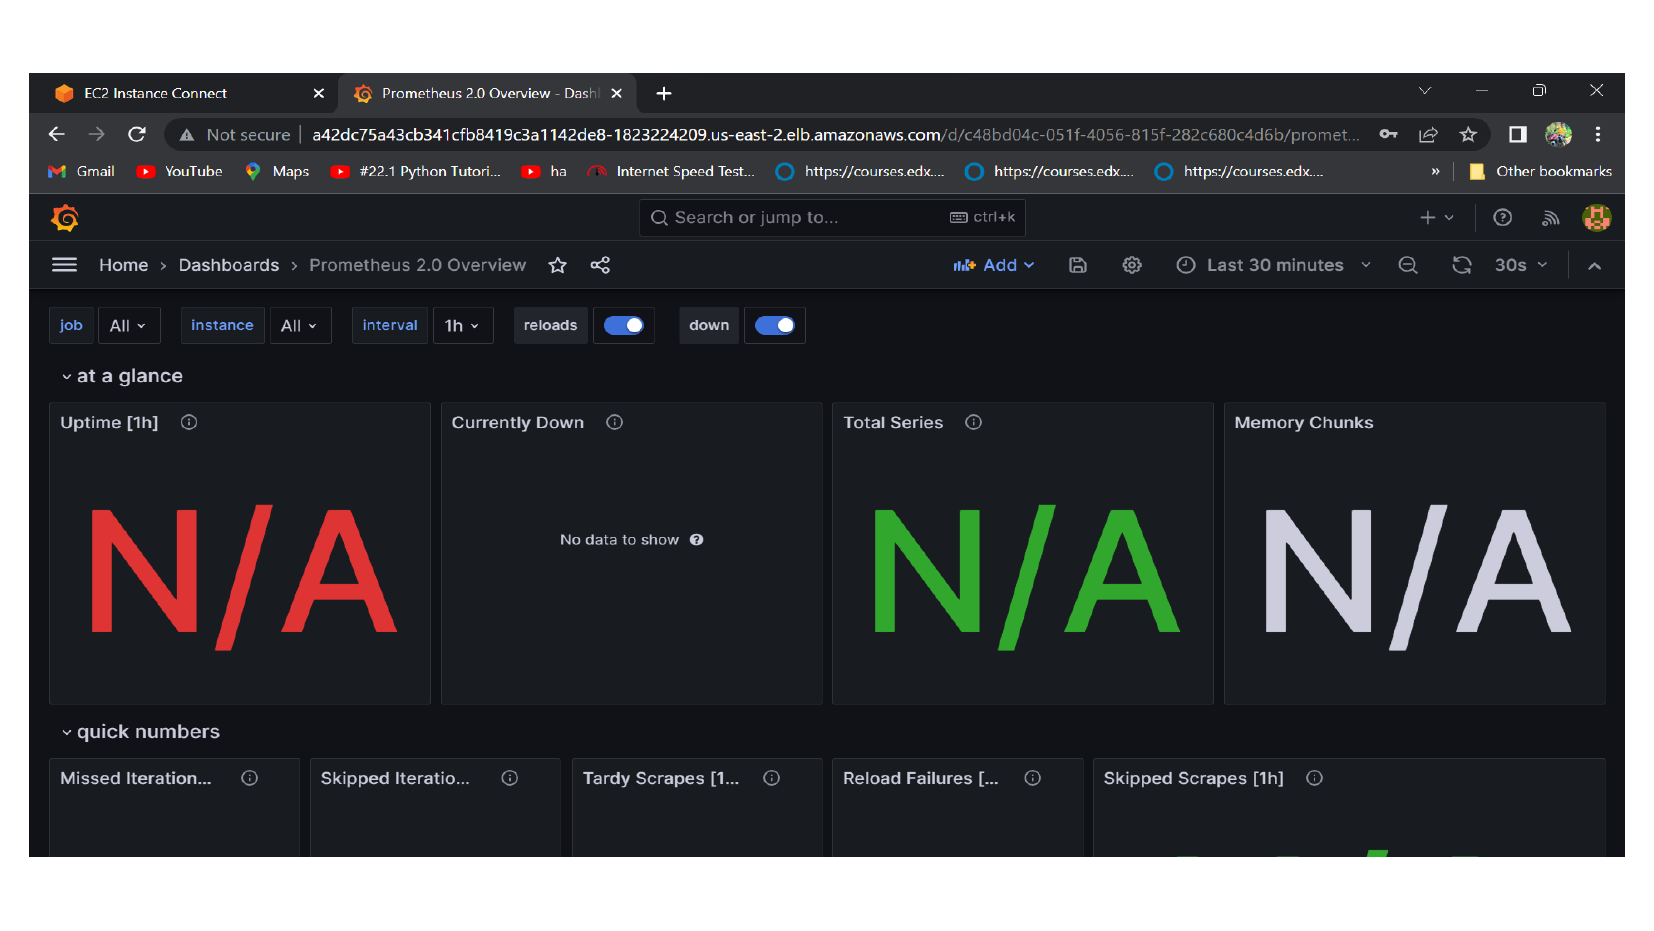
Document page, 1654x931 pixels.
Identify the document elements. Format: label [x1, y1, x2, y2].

picture [29, 73, 1625, 857]
